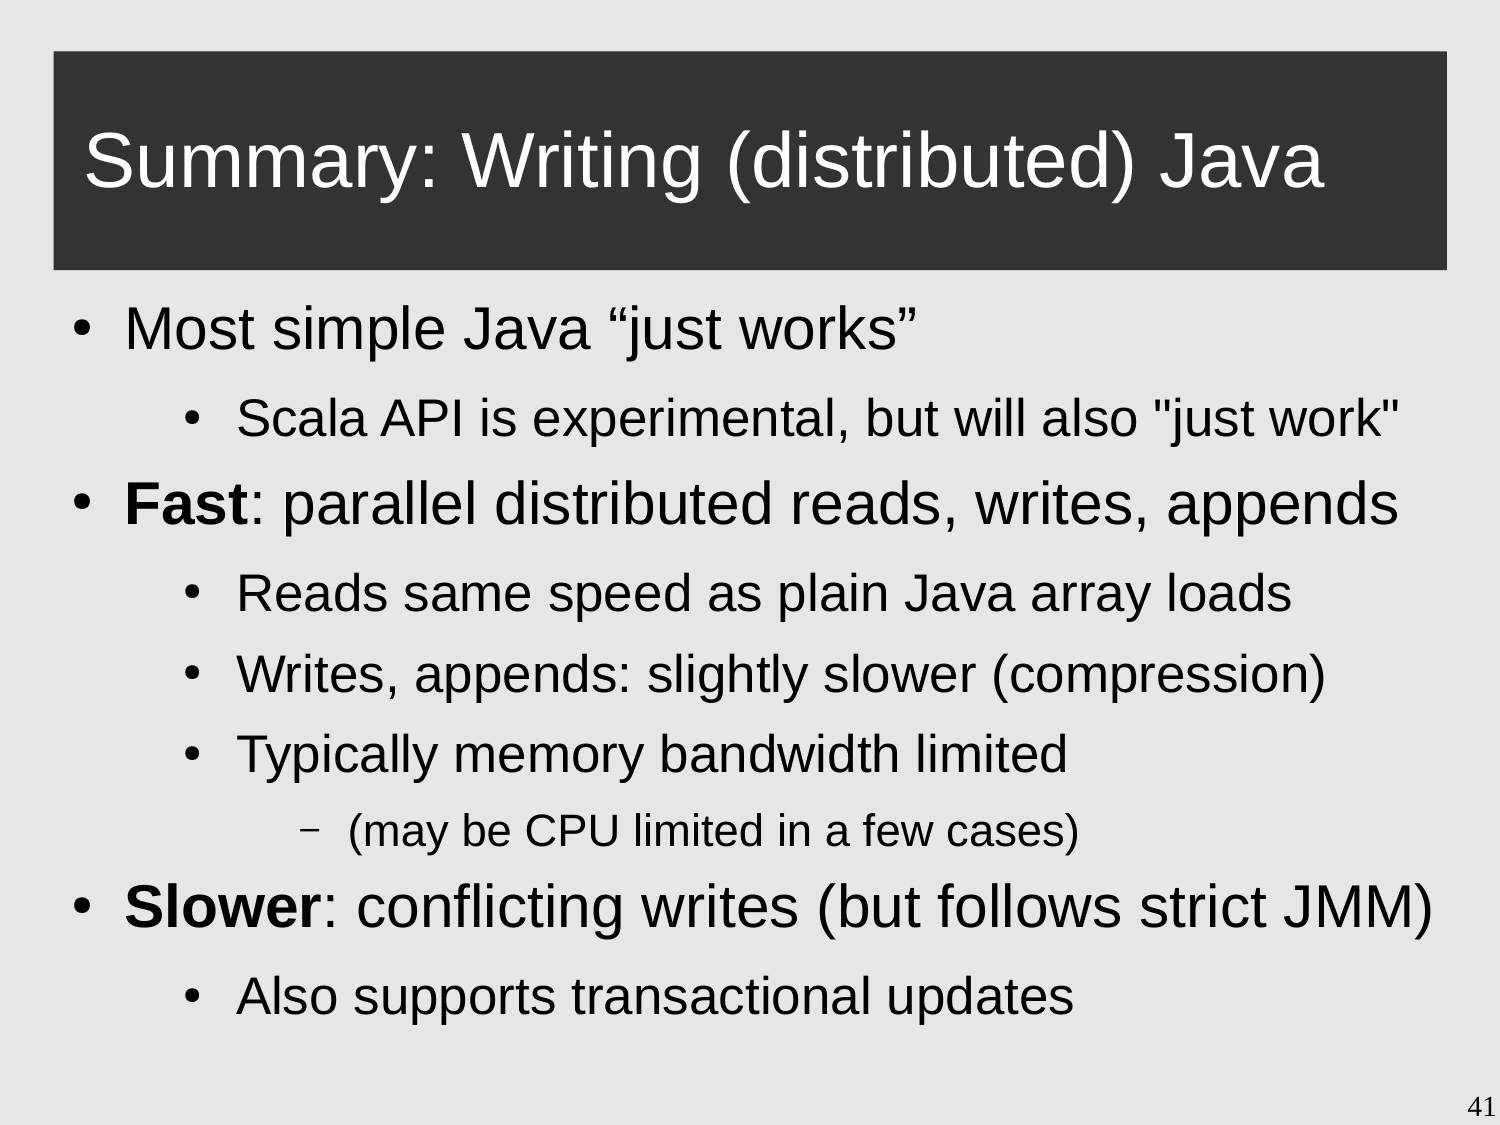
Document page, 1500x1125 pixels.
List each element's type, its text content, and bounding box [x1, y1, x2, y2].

title Summary: Writing (distributed) Java [53, 51, 1447, 271]
list Most simple Java “just works” Scala API is experimental, but will also "just work" Fast: parallel distributed reads, writes, appends Reads same speed as plain Java array loads Writes, appends: slightly slower (compression) Typically memory bandwidth limited (may be CPU limited in a few cases) Slower: conflicting writes (but follows strict JMM) Also supports transactional updates [53, 294, 1447, 1028]
